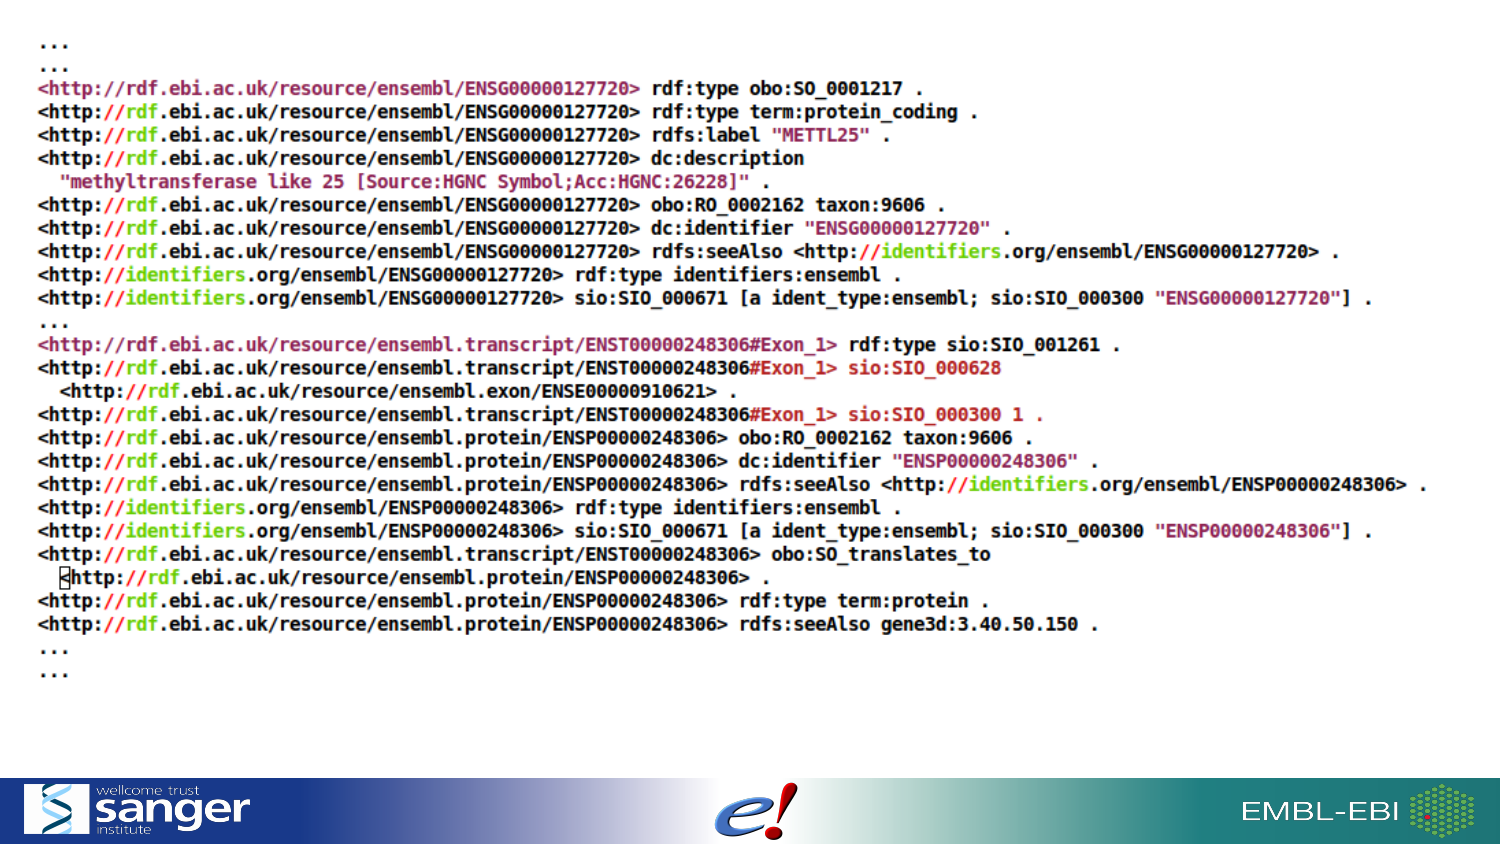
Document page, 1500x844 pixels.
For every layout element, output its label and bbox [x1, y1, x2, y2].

picture [0, 778, 1500, 844]
picture [24, 24, 1475, 735]
